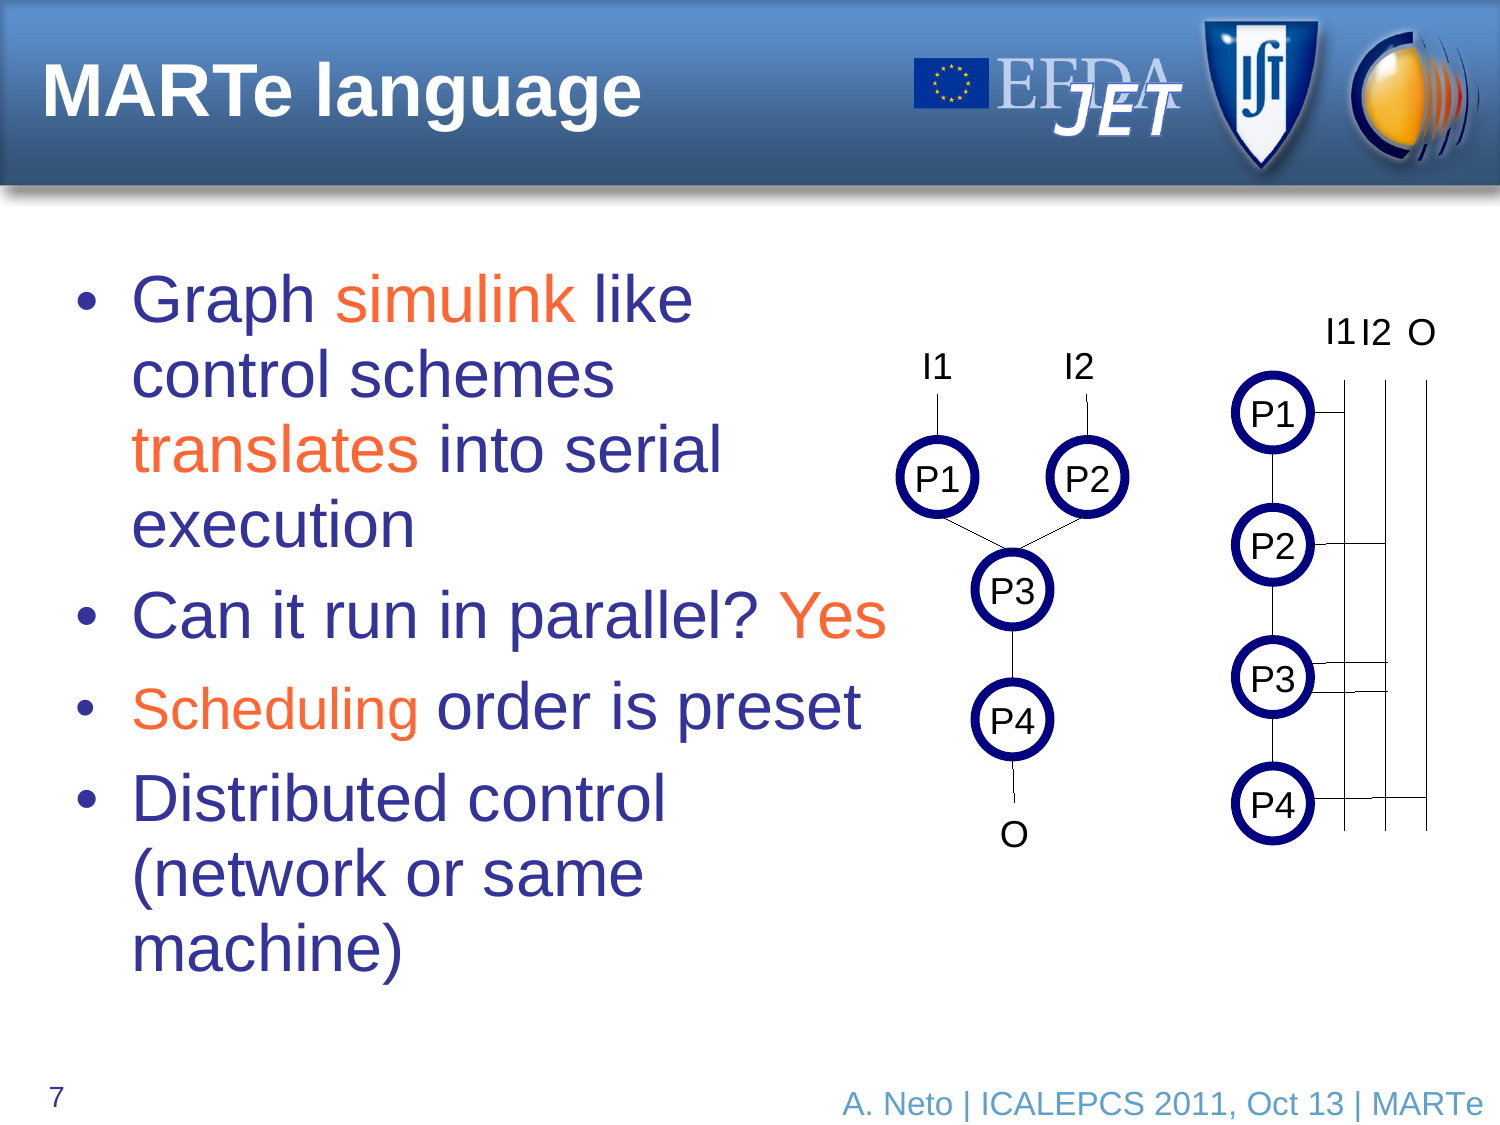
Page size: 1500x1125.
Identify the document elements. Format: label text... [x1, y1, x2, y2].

list Graph simulink like control schemes translates into serial execution Can it run in parallel? Yes Scheduling order is preset Distributed control (network or same machine) [75, 262, 901, 991]
text_box I2 [1048, 334, 1126, 395]
text_box O [985, 802, 1044, 863]
text_box I1 [1310, 299, 1372, 360]
text_box O [1392, 300, 1452, 361]
text_box P3 [975, 552, 1051, 627]
title MARTe language [41, 0, 1129, 188]
text_box I1 [907, 334, 968, 395]
picture [0, 0, 1500, 207]
text_box P3 [1235, 639, 1311, 715]
text_box P2 [1235, 507, 1311, 583]
text_box I2 [1345, 300, 1392, 360]
text_box P4 [975, 681, 1051, 757]
text_box P2 [1050, 439, 1126, 515]
text_box P4 [1235, 765, 1311, 841]
text_box P1 [900, 439, 976, 515]
text_box P1 [1235, 375, 1311, 450]
